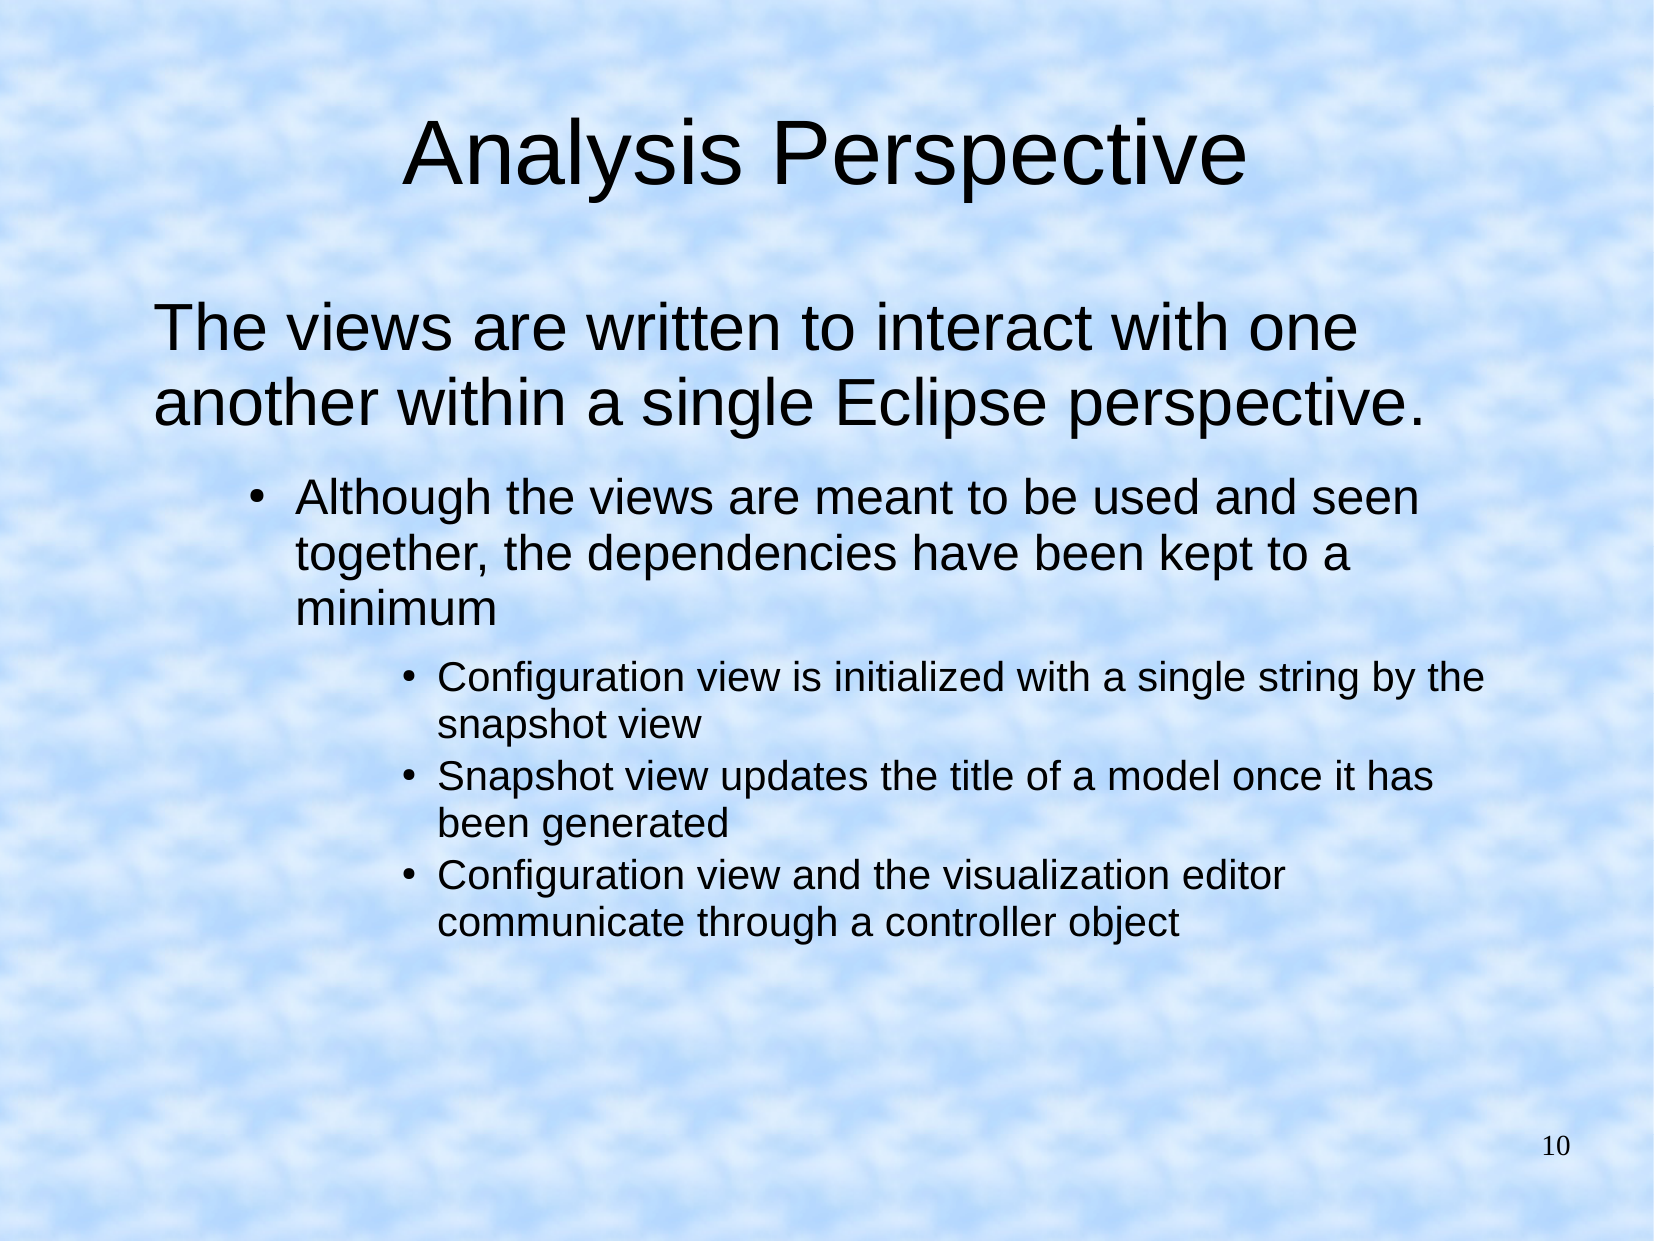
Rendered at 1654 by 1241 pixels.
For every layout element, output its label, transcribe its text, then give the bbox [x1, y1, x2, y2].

list The views are written to interact with one another within a single Eclipse perspective. Although the views are meant to be used and seen together, the dependencies have been kept to a minimum Configuration view is initialized with a single string by the snapshot view Snapshot view updates the title of a model once it has been generated Configuration view and the visualization editor communicate through a controller object [82, 290, 1538, 1010]
title Analysis Perspective [82, 49, 1571, 257]
picture [0, 0, 1654, 1241]
